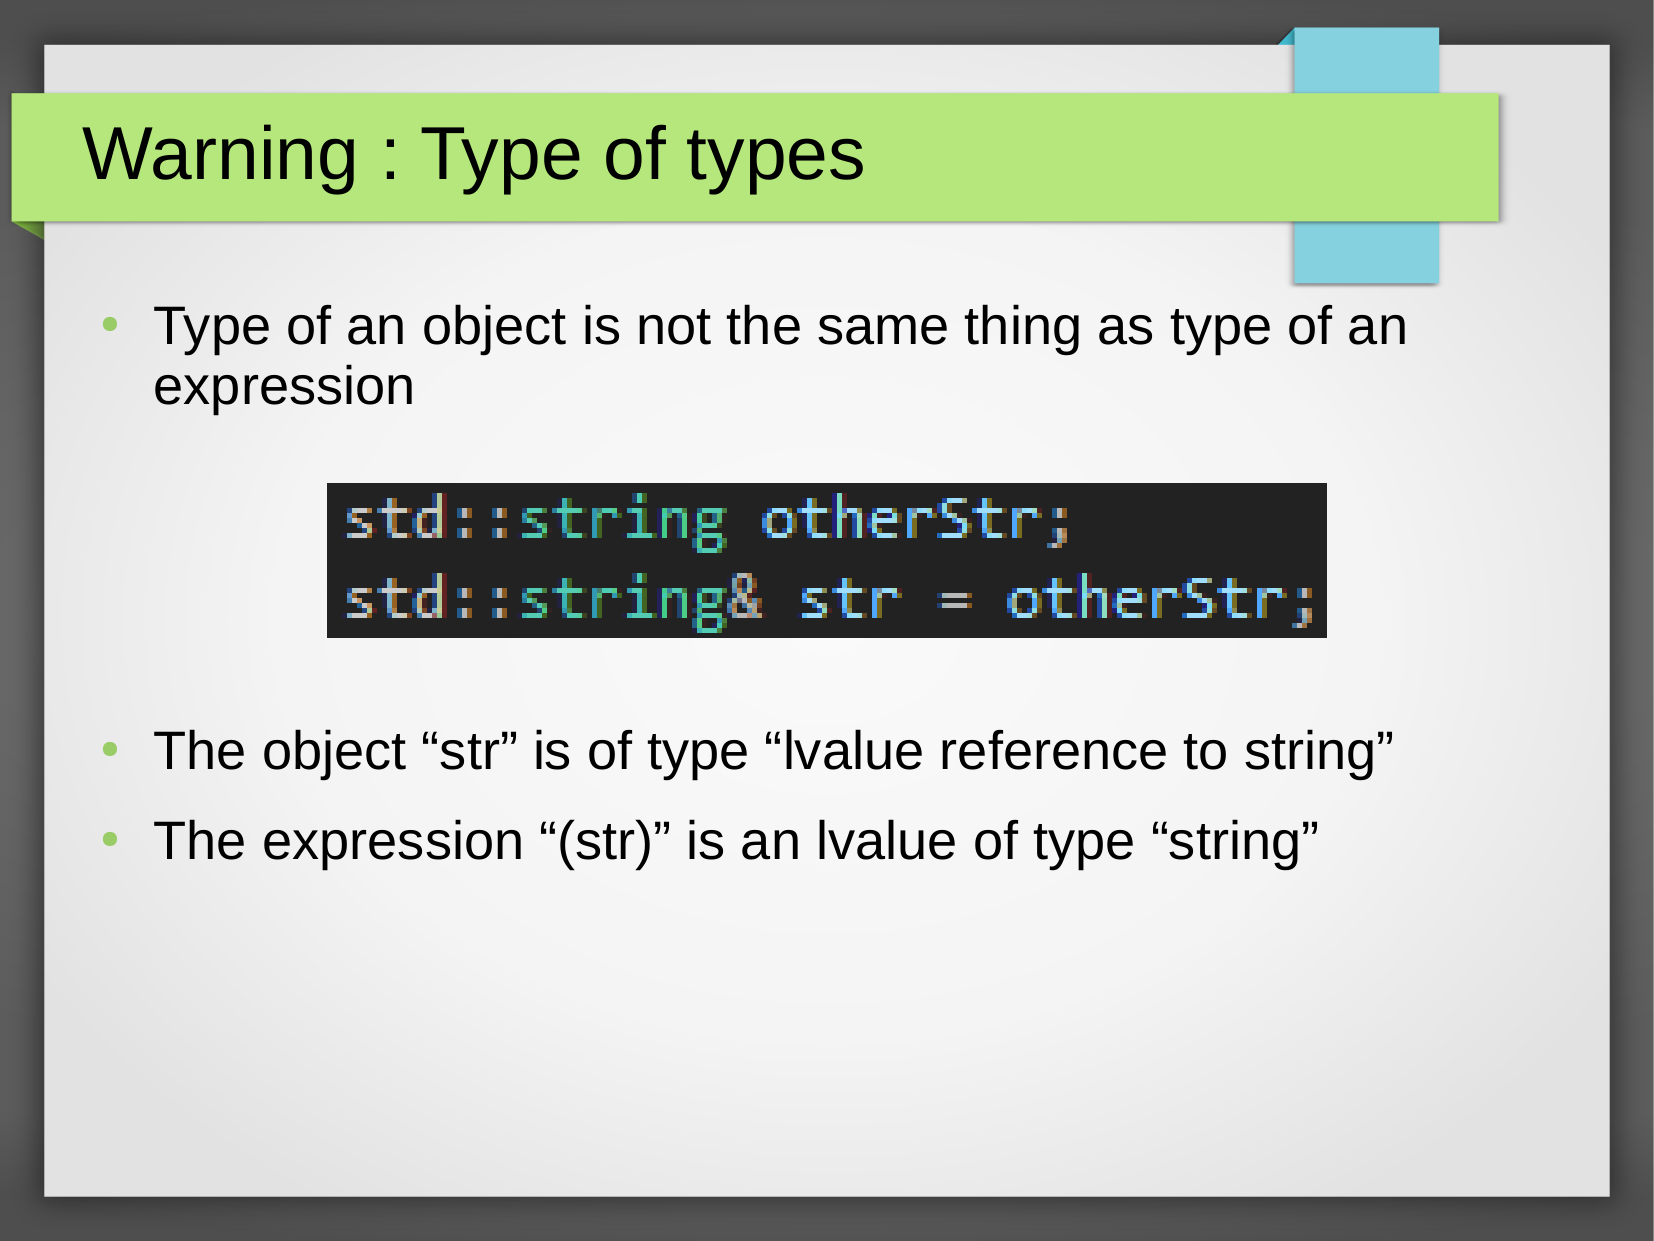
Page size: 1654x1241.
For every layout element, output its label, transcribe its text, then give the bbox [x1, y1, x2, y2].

picture [0, 0, 1654, 1241]
list Type of an object is not the same thing as type of an expression [82, 295, 1571, 449]
title Warning : Type of types [82, 94, 1264, 213]
list The object “str” is of type “lvalue reference to string” The expression “(str)” is an lvalue of type “string” [82, 720, 1571, 1111]
